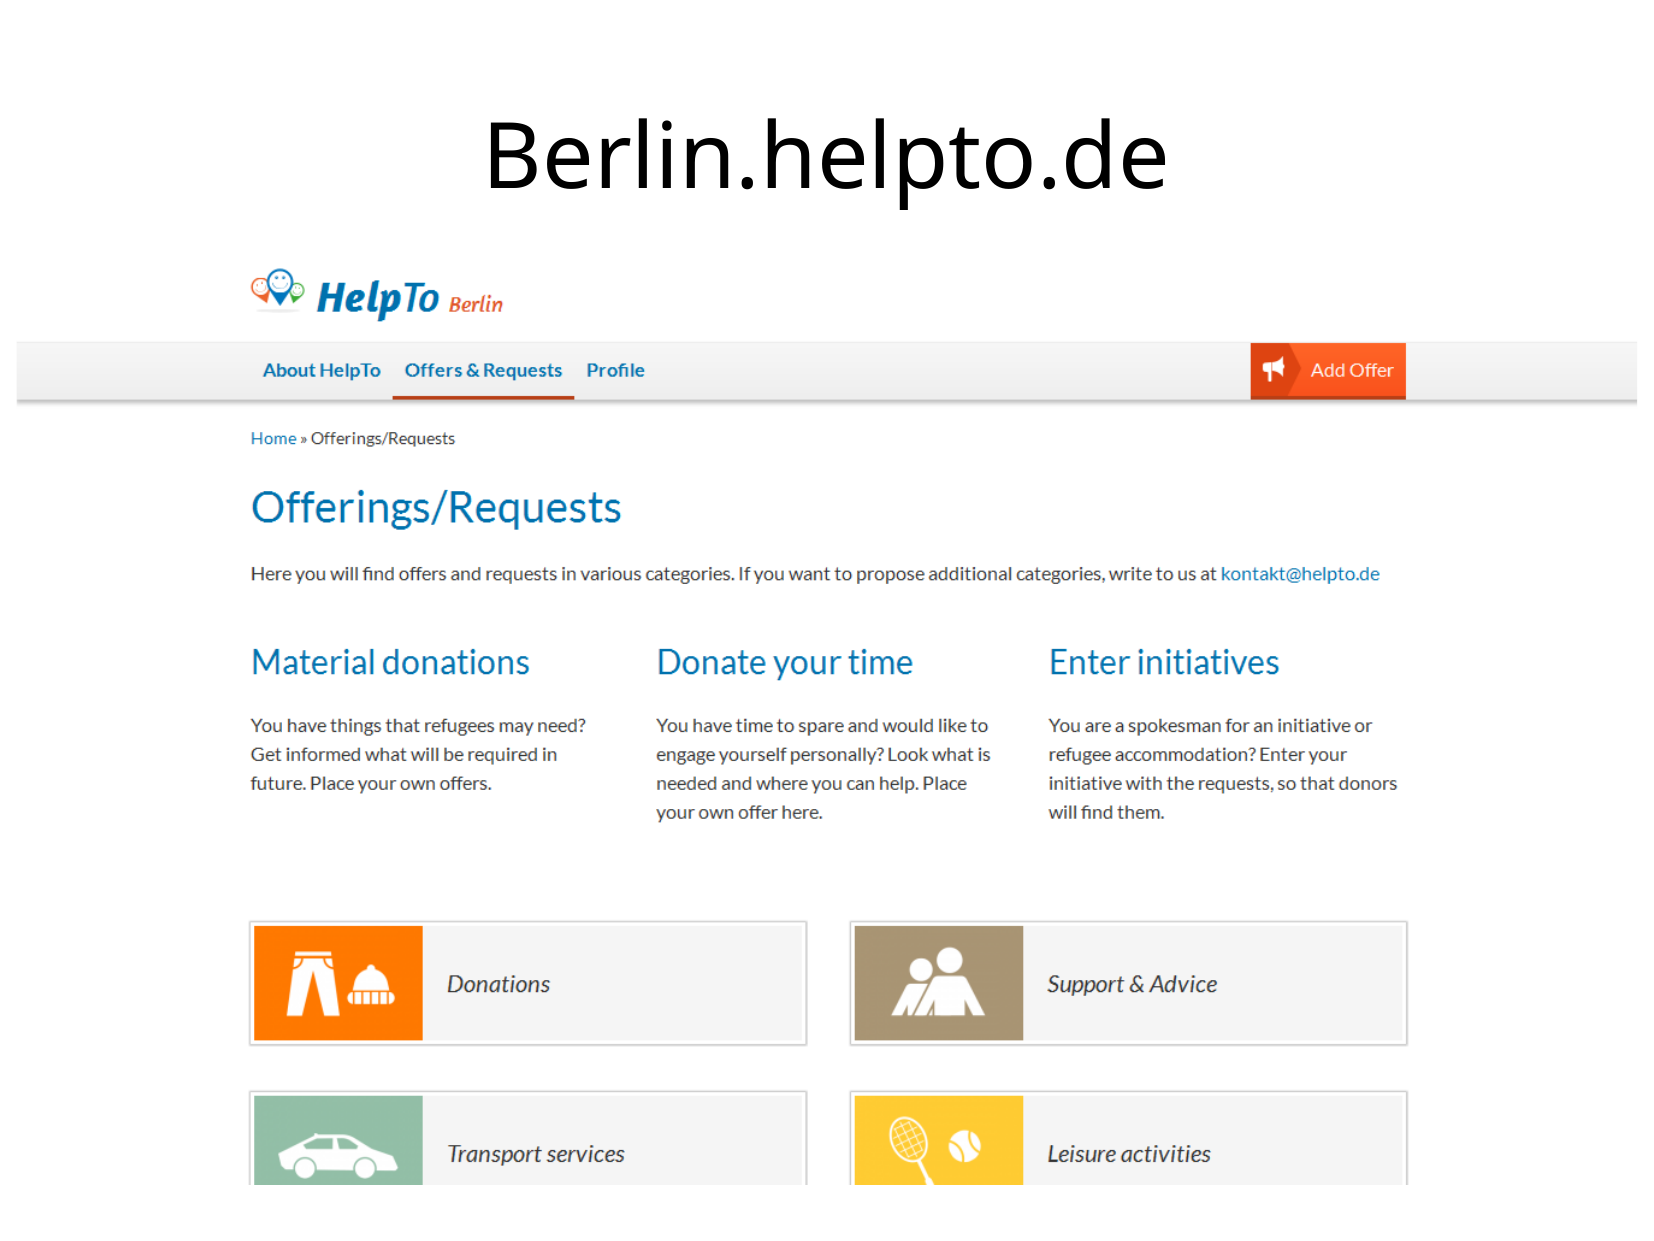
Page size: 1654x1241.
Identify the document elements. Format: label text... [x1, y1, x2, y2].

picture [16, 264, 1638, 1185]
title Berlin.helpto.de [82, 49, 1571, 257]
